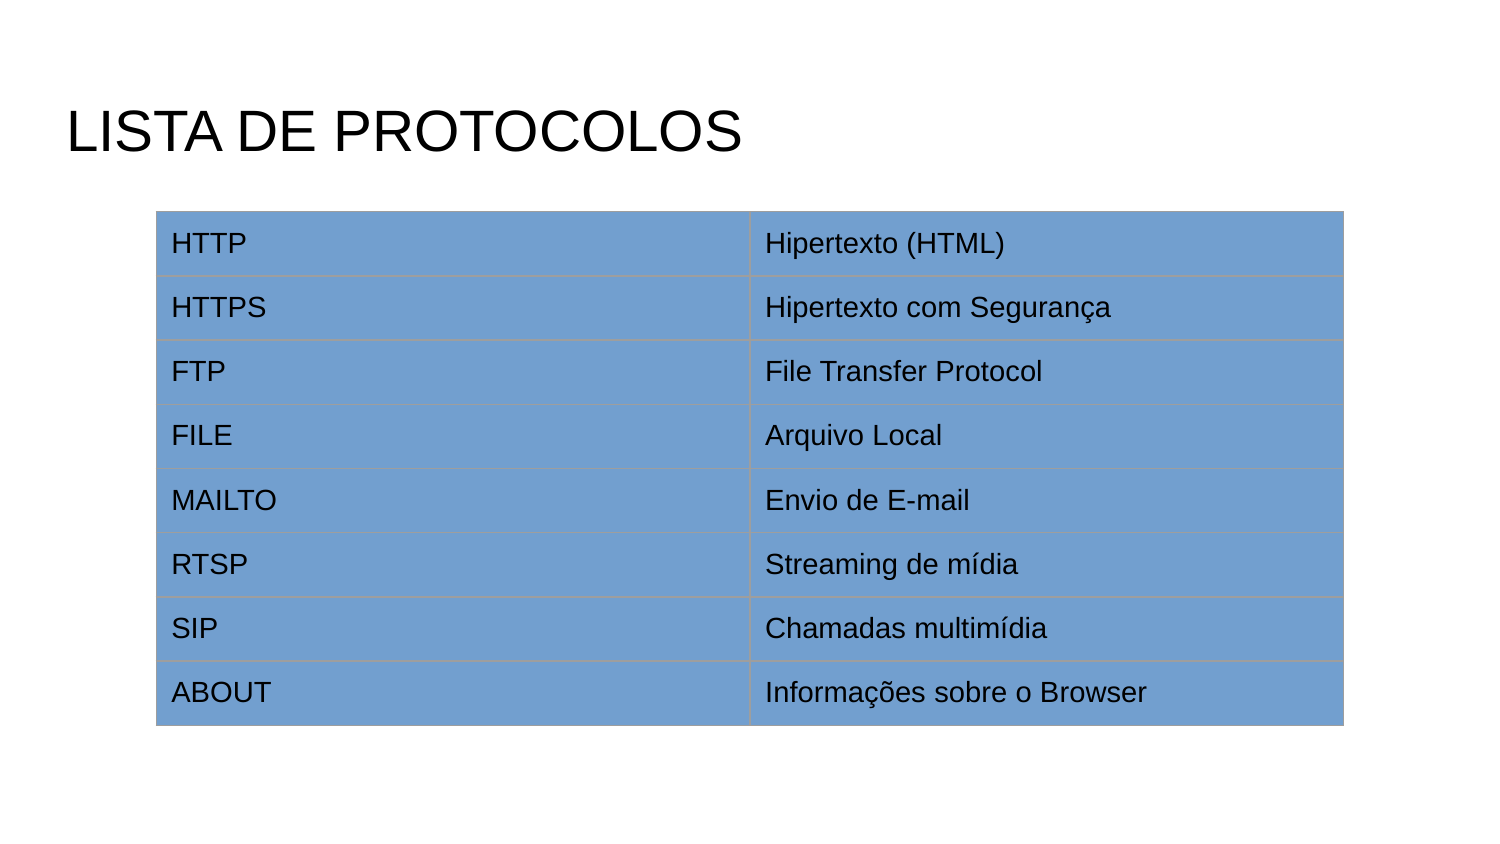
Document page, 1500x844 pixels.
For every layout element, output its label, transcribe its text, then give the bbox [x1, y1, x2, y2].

table_cell Informações sobre o Browser [751, 662, 1343, 725]
table_header HTTP [157, 212, 749, 275]
title LISTA DE PROTOCOLOS [51, 77, 1449, 172]
table_cell Envio de E-mail [751, 469, 1343, 532]
table_cell RTSP [157, 533, 749, 596]
table_cell HTTPS [157, 277, 749, 339]
table_cell Arquivo Local [751, 405, 1343, 468]
table_cell FILE [157, 405, 749, 468]
table_cell Streaming de mídia [751, 533, 1343, 596]
table_cell File Transfer Protocol [751, 341, 1343, 404]
table_cell Hipertexto com Segurança [751, 277, 1343, 339]
table_cell FTP [157, 341, 749, 404]
table_cell SIP [157, 598, 749, 660]
table_cell MAILTO [157, 469, 749, 532]
table_cell Chamadas multimídia [751, 598, 1343, 660]
table_cell ABOUT [157, 662, 749, 725]
table_header Hipertexto (HTML) [751, 212, 1343, 275]
